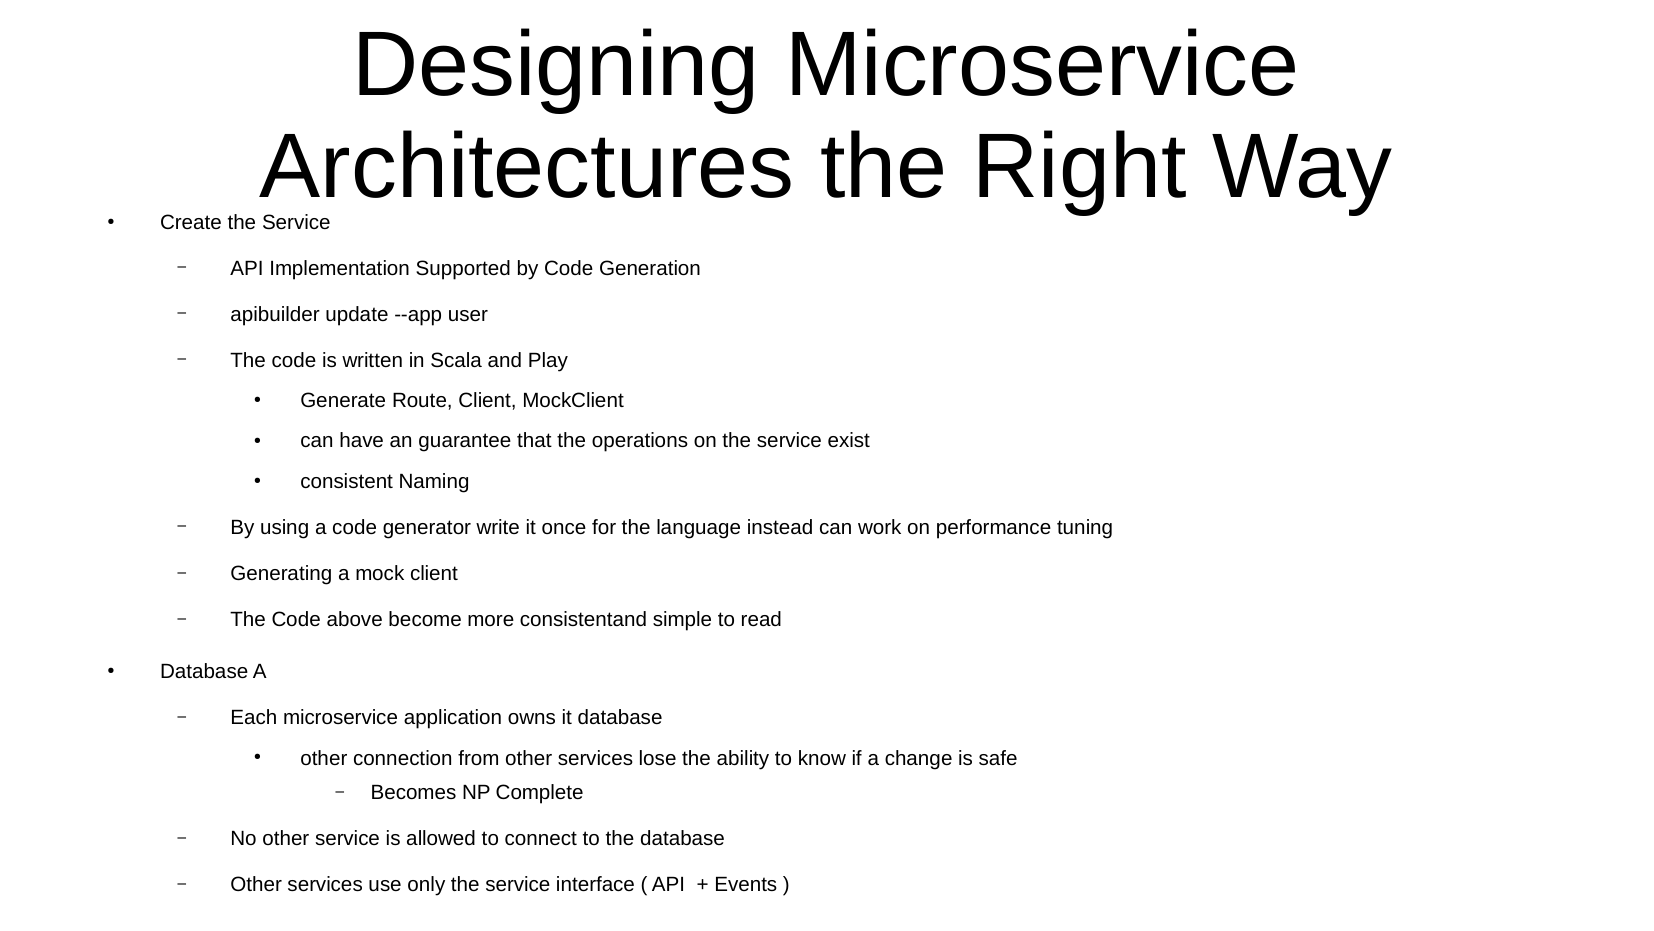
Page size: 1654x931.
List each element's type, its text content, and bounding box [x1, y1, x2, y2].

title Designing Microservice Architectures the Right Way [82, 12, 1571, 218]
list Create the Service API Implementation Supported by Code Generation apibuilder update --app user The code is written in Scala and Play Generate Route, Client, MockClient can have an guarantee that the operations on the service exist consistent Naming By using a code generator write it once for the language instead can work on performance tuning Generating a mock client The Code above become more consistentand simple to read Database A Each microservice application owns it database other connection from other services lose the ability to know if a change is safe Becomes NP Complete No other service is allowed to connect to the database Other services use only the service interface ( API + Events ) [90, 210, 1621, 901]
